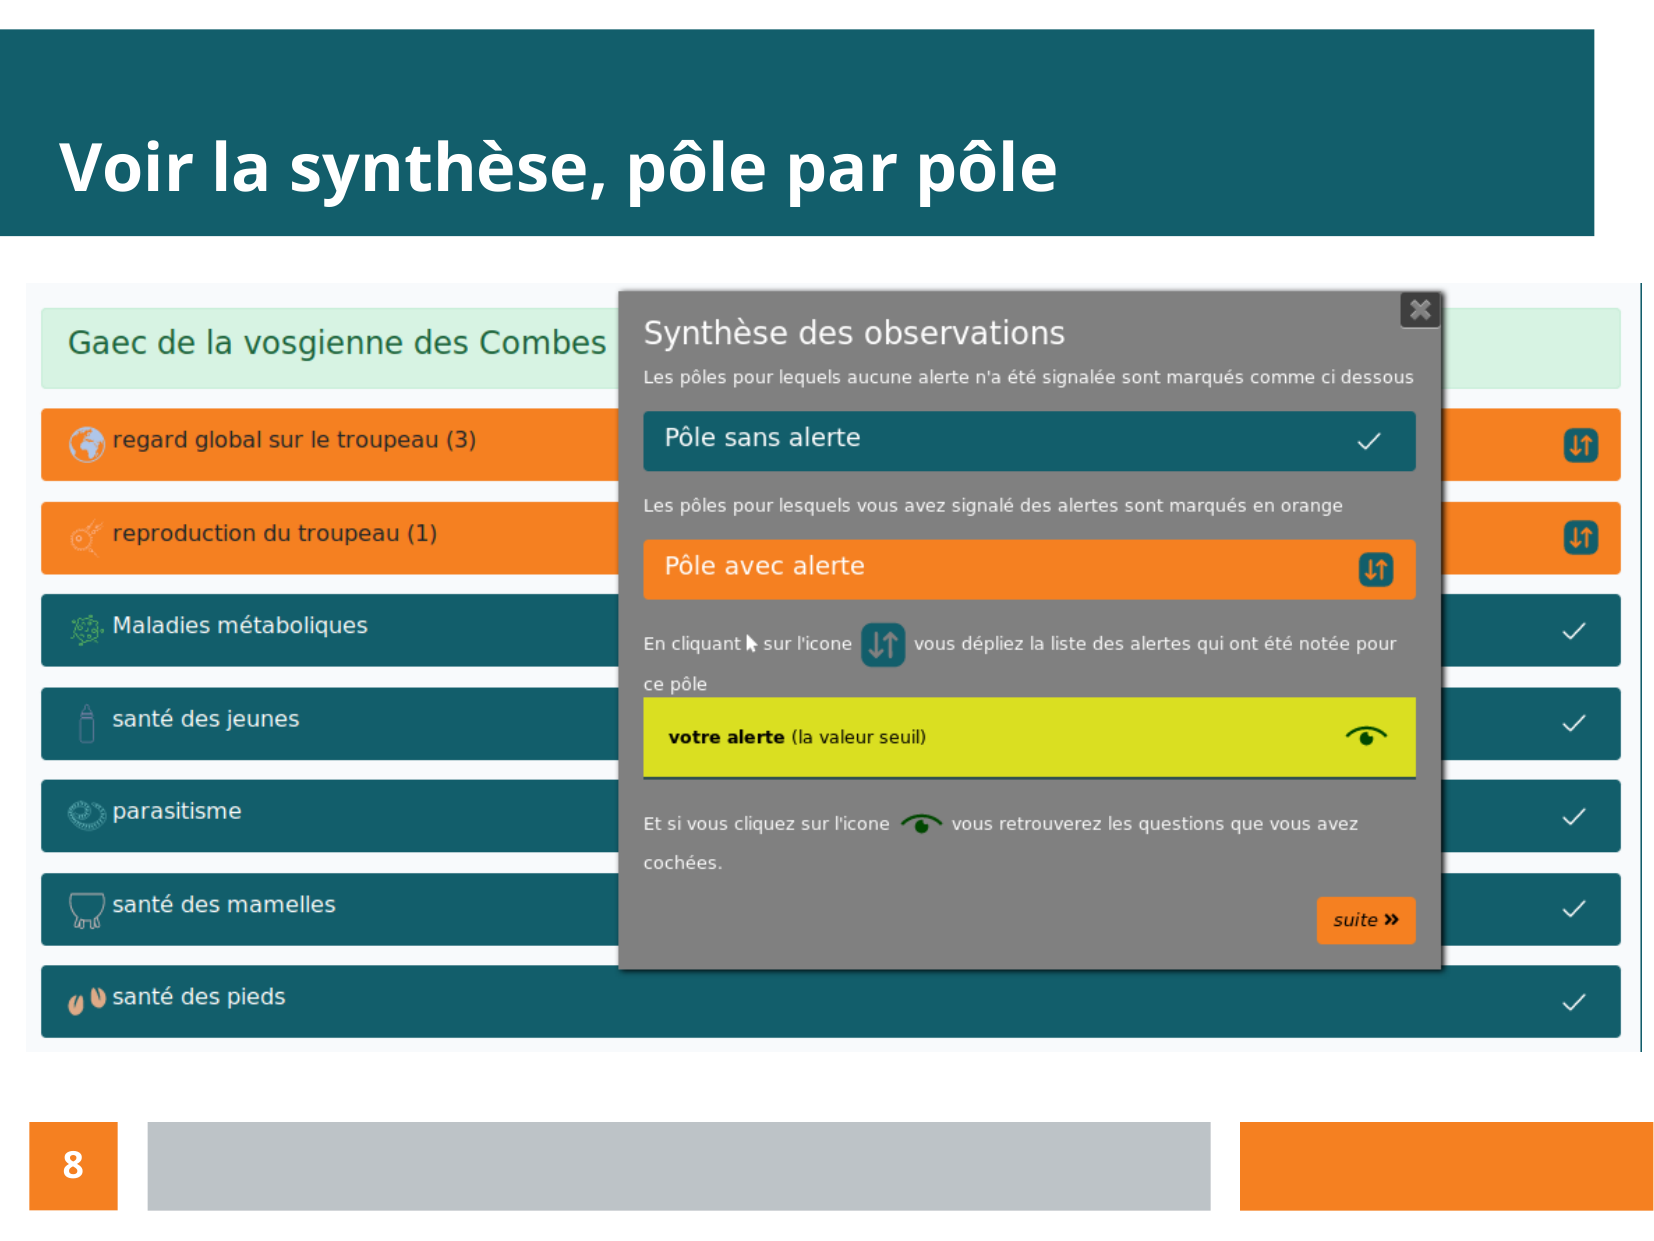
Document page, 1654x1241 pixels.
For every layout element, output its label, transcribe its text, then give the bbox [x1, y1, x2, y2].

picture [26, 283, 1642, 1052]
title Voir la synthèse, pôle par pôle [59, 59, 1595, 207]
